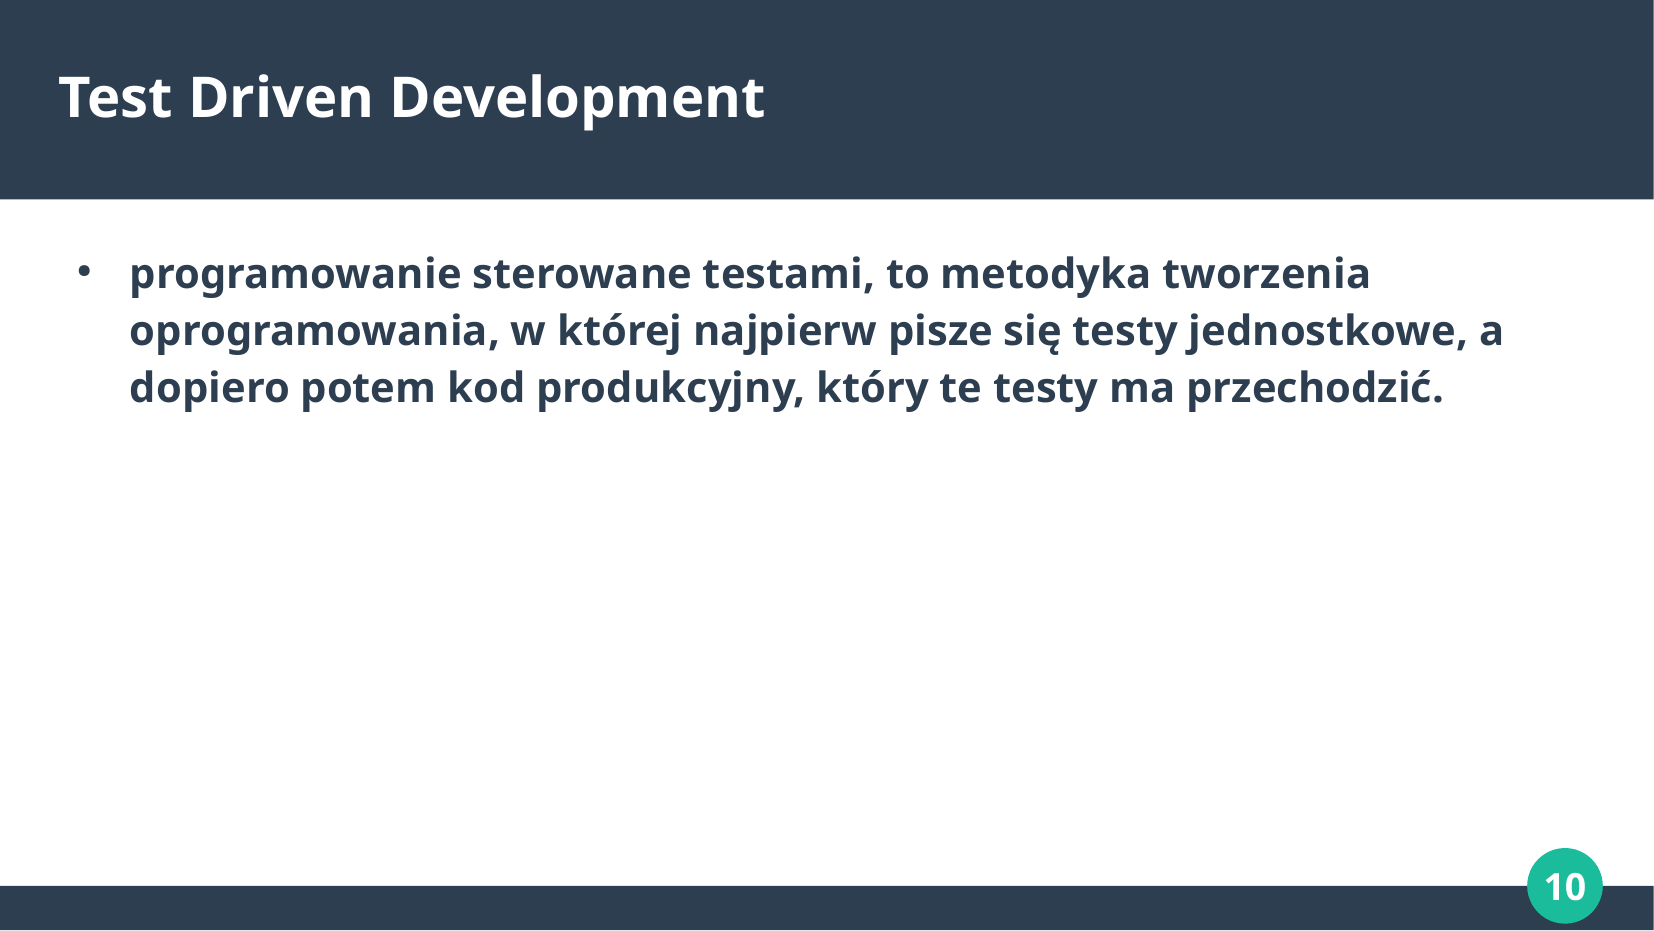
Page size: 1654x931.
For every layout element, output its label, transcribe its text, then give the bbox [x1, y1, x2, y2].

list programowanie sterowane testami, to metodyka tworzenia oprogramowania, w której najpierw pisze się testy jednostkowe, a dopiero potem kod produkcyjny, który te testy ma przechodzić. [59, 243, 1595, 864]
title Test Driven Development [59, 37, 1595, 156]
